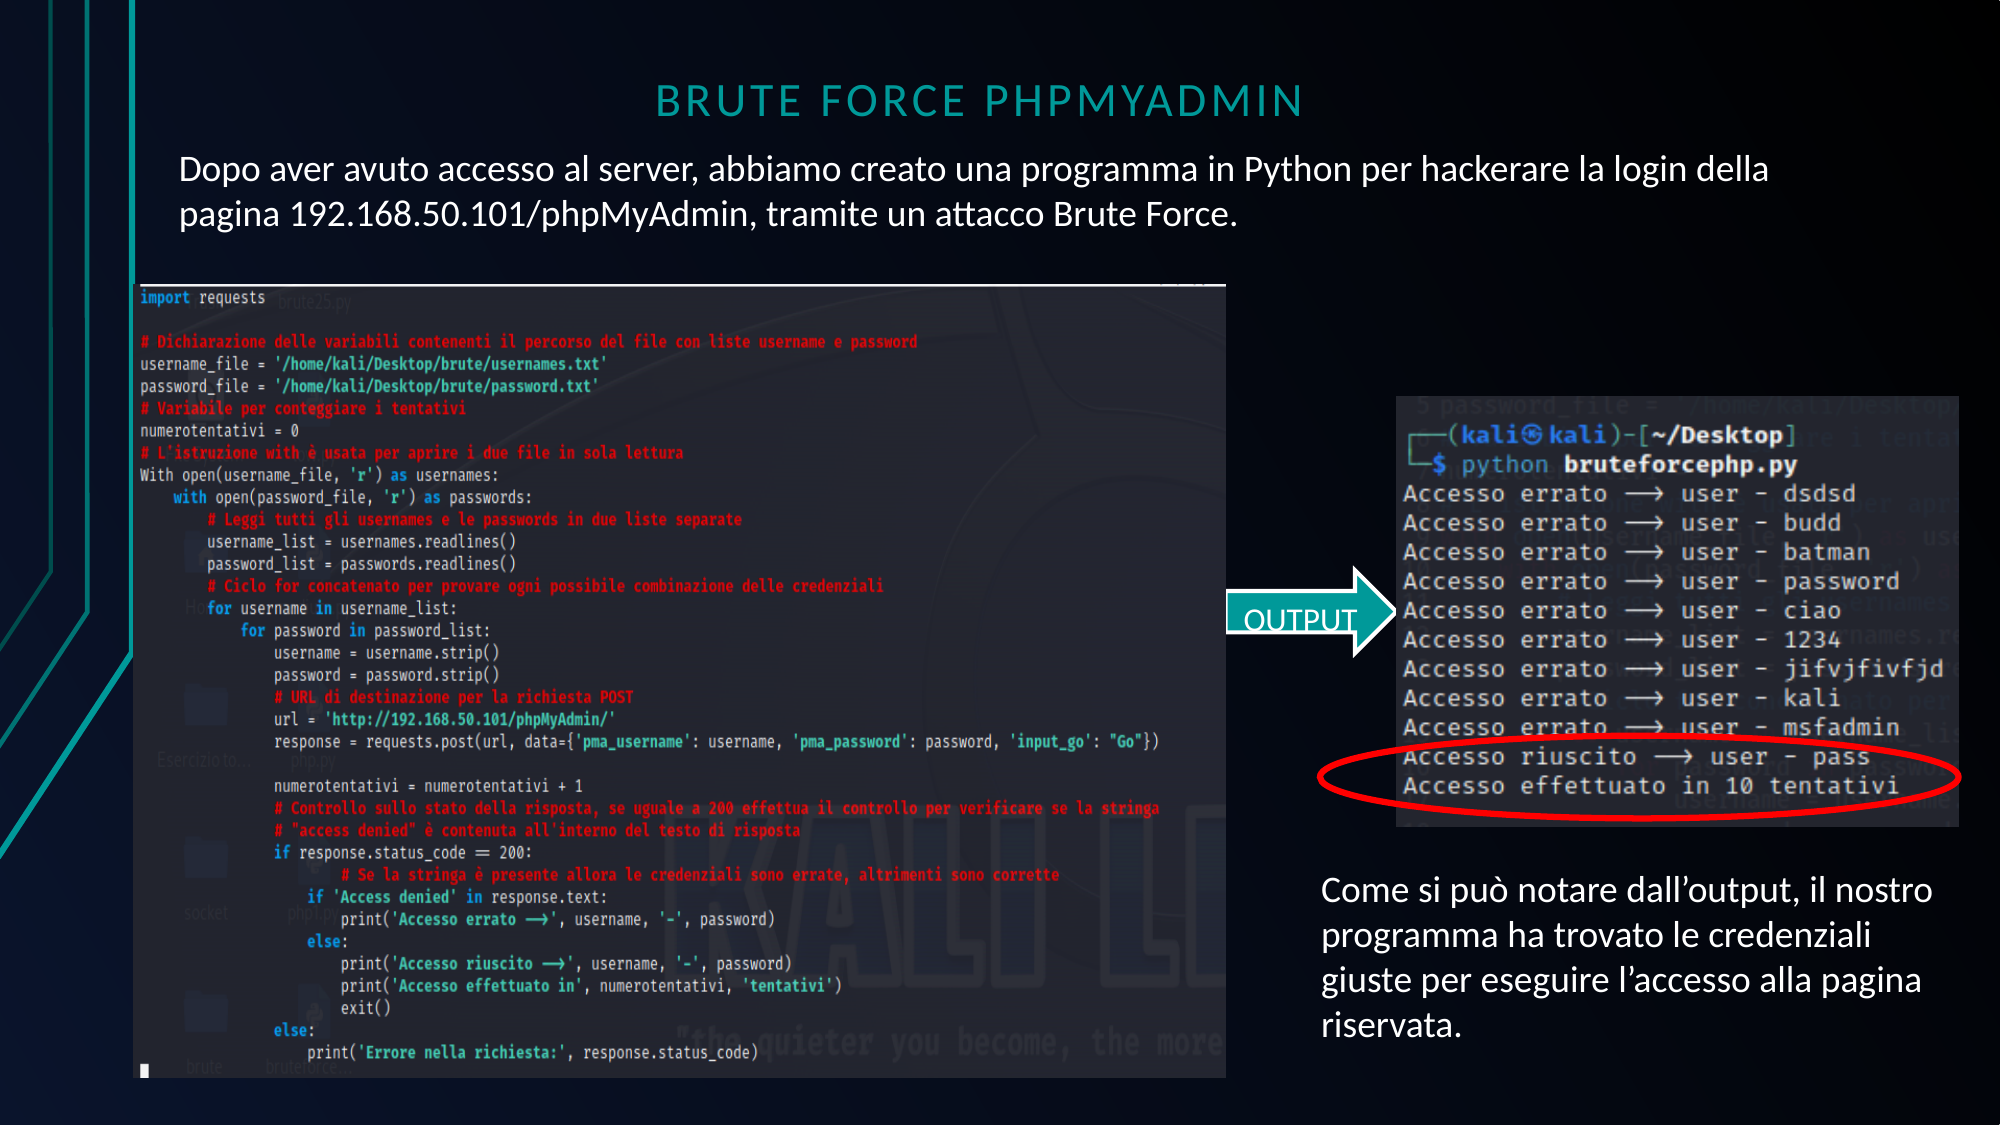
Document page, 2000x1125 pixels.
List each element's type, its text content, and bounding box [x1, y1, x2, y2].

text_box Dopo aver avuto accesso al server, abbiamo creato una programma in Python per hackerare la login della pagina 192.168.50.101/phpMyAdmin, tramite un attacco Brute Force. [163, 136, 1889, 243]
title Brute force phpmyadmin [635, 19, 1365, 136]
picture [1396, 396, 1959, 769]
picture [1396, 785, 1959, 828]
picture [1396, 739, 1955, 815]
text_box OUTPUT [1226, 570, 1396, 654]
text_box Come si può notare dall’output, il nostro programma ha trovato le credenziali giuste per eseguire l’accesso alla pagina riservata. [1305, 857, 1960, 1055]
picture [133, 284, 1226, 1078]
